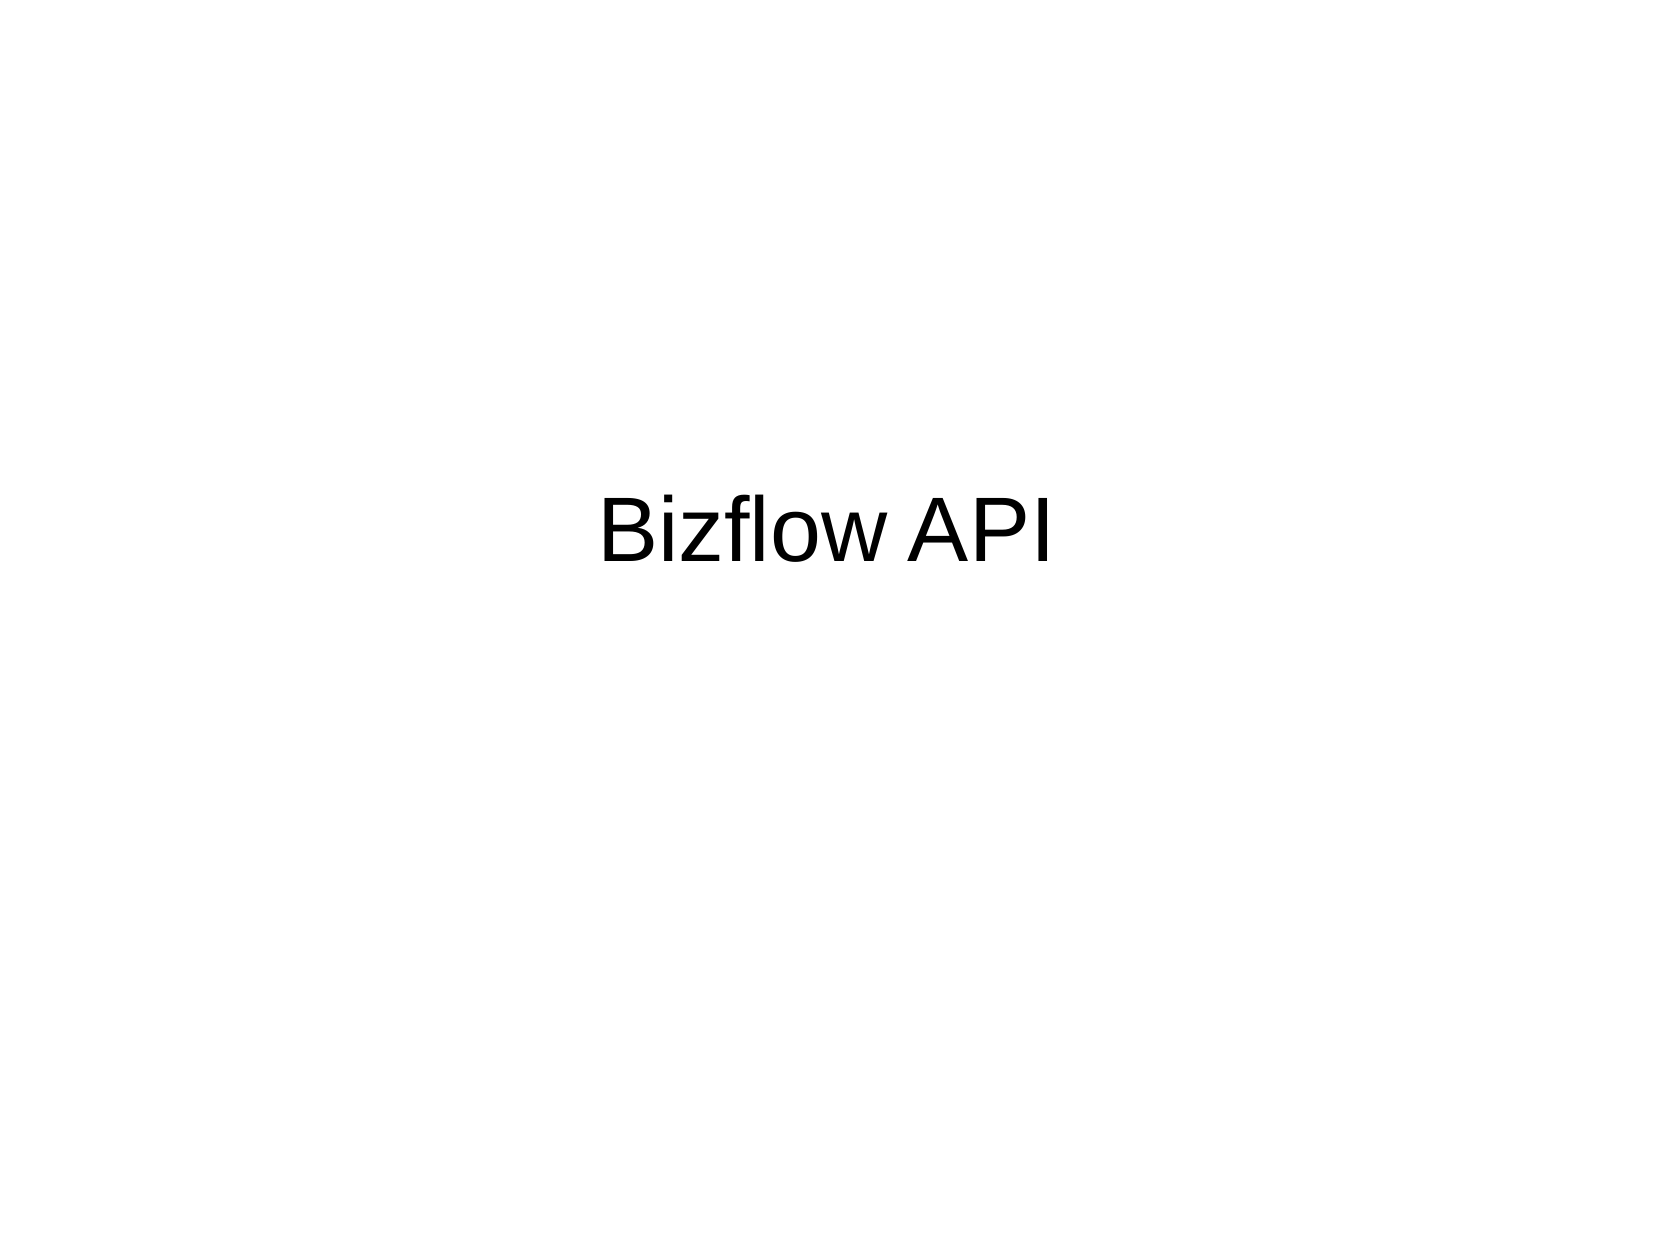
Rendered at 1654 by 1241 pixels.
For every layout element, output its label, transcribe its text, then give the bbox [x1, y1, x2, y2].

subtitle Bizflow API [82, 49, 1571, 1010]
